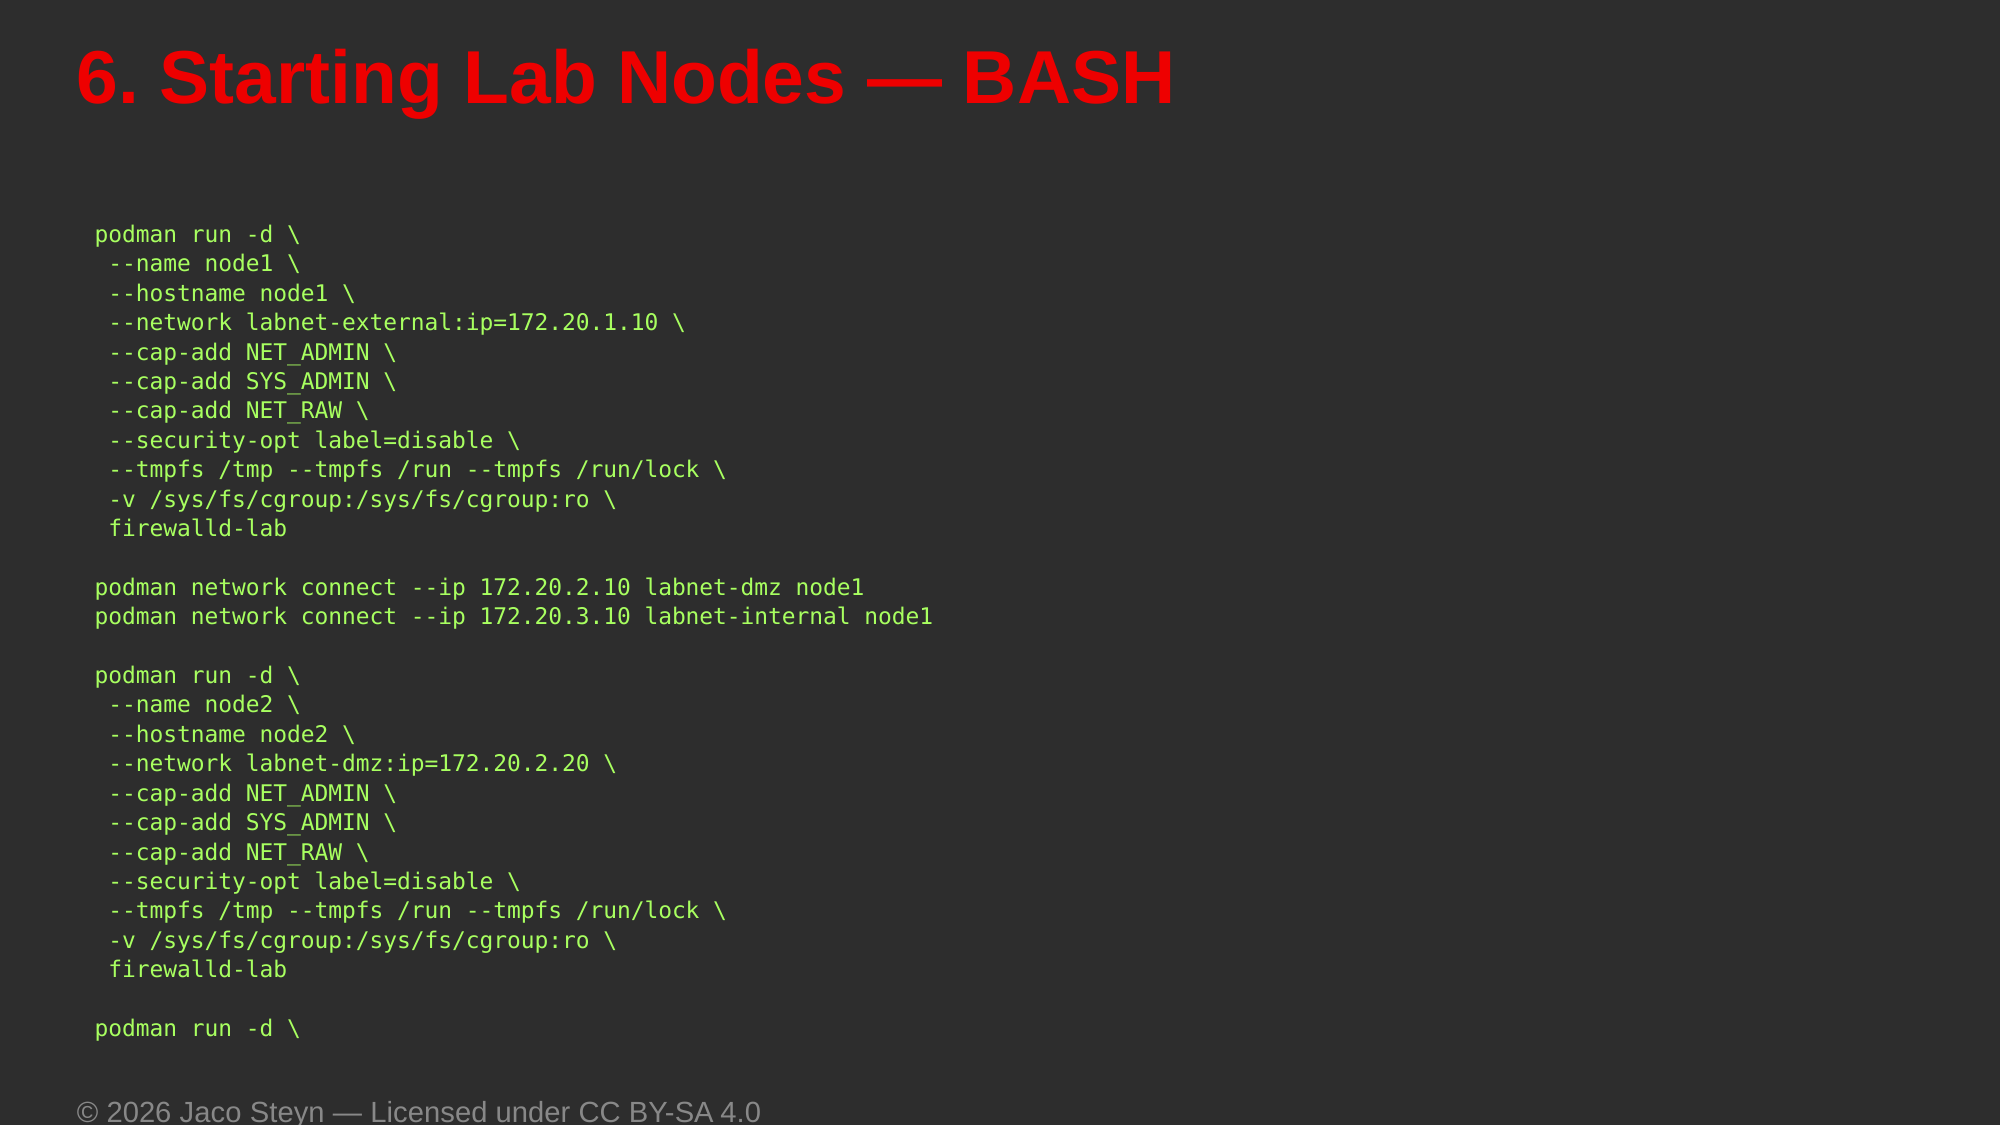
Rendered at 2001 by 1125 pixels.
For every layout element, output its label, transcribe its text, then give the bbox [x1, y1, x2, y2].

text_box 6. Starting Lab Nodes — BASH [59, 23, 1942, 178]
text_box podman run -d \ --name node1 \ --hostname node1 \ --network labnet-external:ip=172.20.1.10 \ --cap-add NET_ADMIN \ --cap-add SYS_ADMIN \ --cap-add NET_RAW \ --security-opt label=disable \ --tmpfs /tmp --tmpfs /run --tmpfs /run/lock \ -v /sys/fs/cgroup:/sys/fs/cgroup:ro \ firewalld-lab podman network connect --ip 172.20.2.10 labnet-dmz node1 podman network connect --ip 172.20.3.10 labnet-internal node1 podman run -d \ --name node2 \ --hostname node2 \ --network labnet-dmz:ip=172.20.2.20 \ --cap-add NET_ADMIN \ --cap-add SYS_ADMIN \ --cap-add NET_RAW \ --security-opt label=disable \ --tmpfs /tmp --tmpfs /run --tmpfs /run/lock \ -v /sys/fs/cgroup:/sys/fs/cgroup:ro \ firewalld-lab podman run -d \ [59, 194, 1942, 1052]
text_box © 2026 Jaco Steyn — Licensed under CC BY-SA 4.0 [59, 1083, 1942, 1120]
